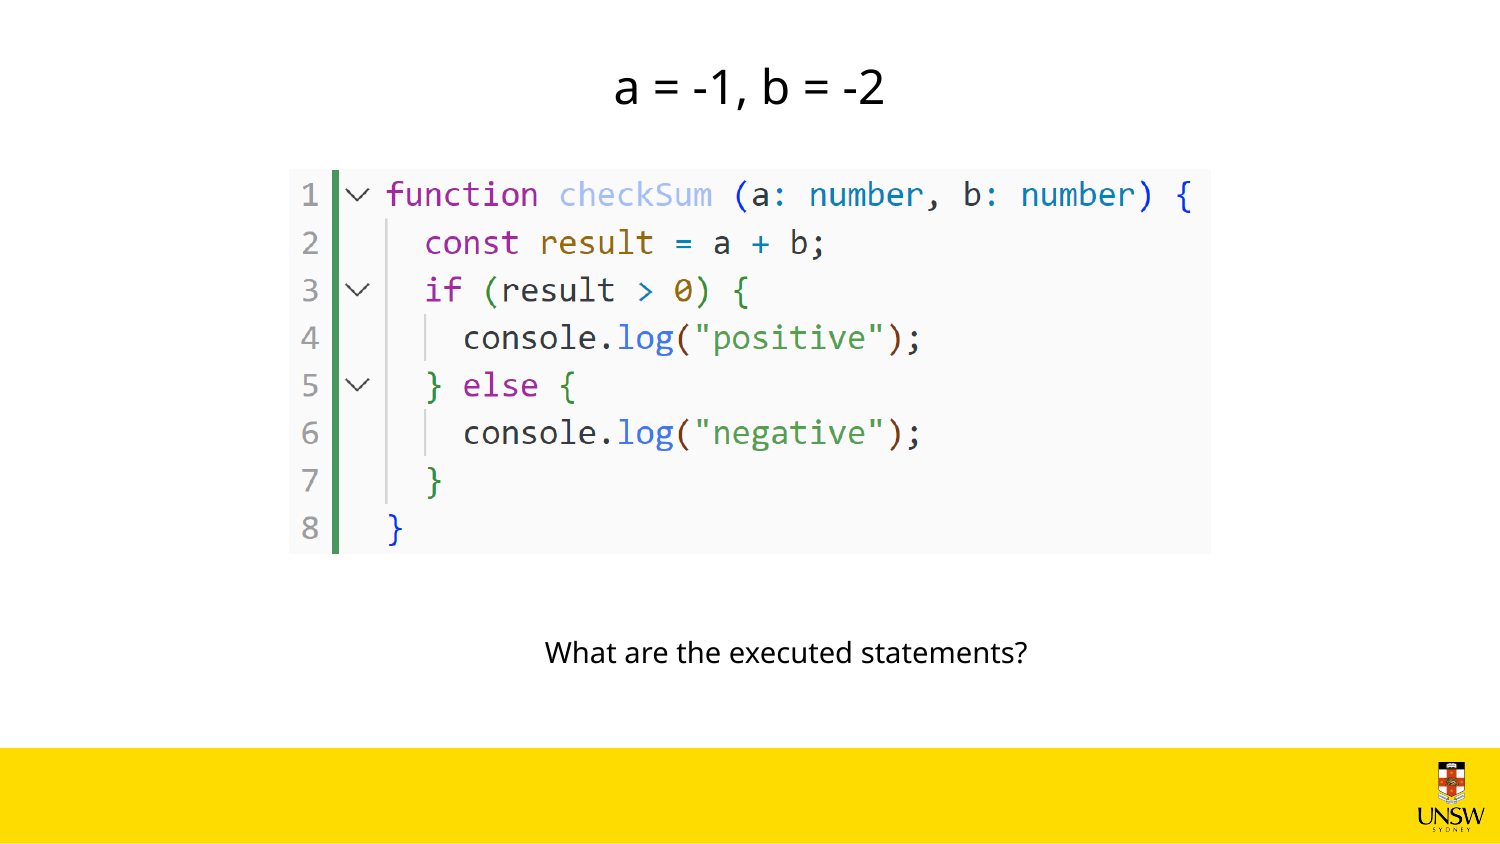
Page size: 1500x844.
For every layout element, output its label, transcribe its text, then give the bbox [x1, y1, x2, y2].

picture [289, 169, 1211, 554]
text_box a = -1, b = -2 [354, 41, 1146, 129]
text_box What are the executed statements? [267, 619, 1306, 685]
picture [1418, 762, 1485, 832]
